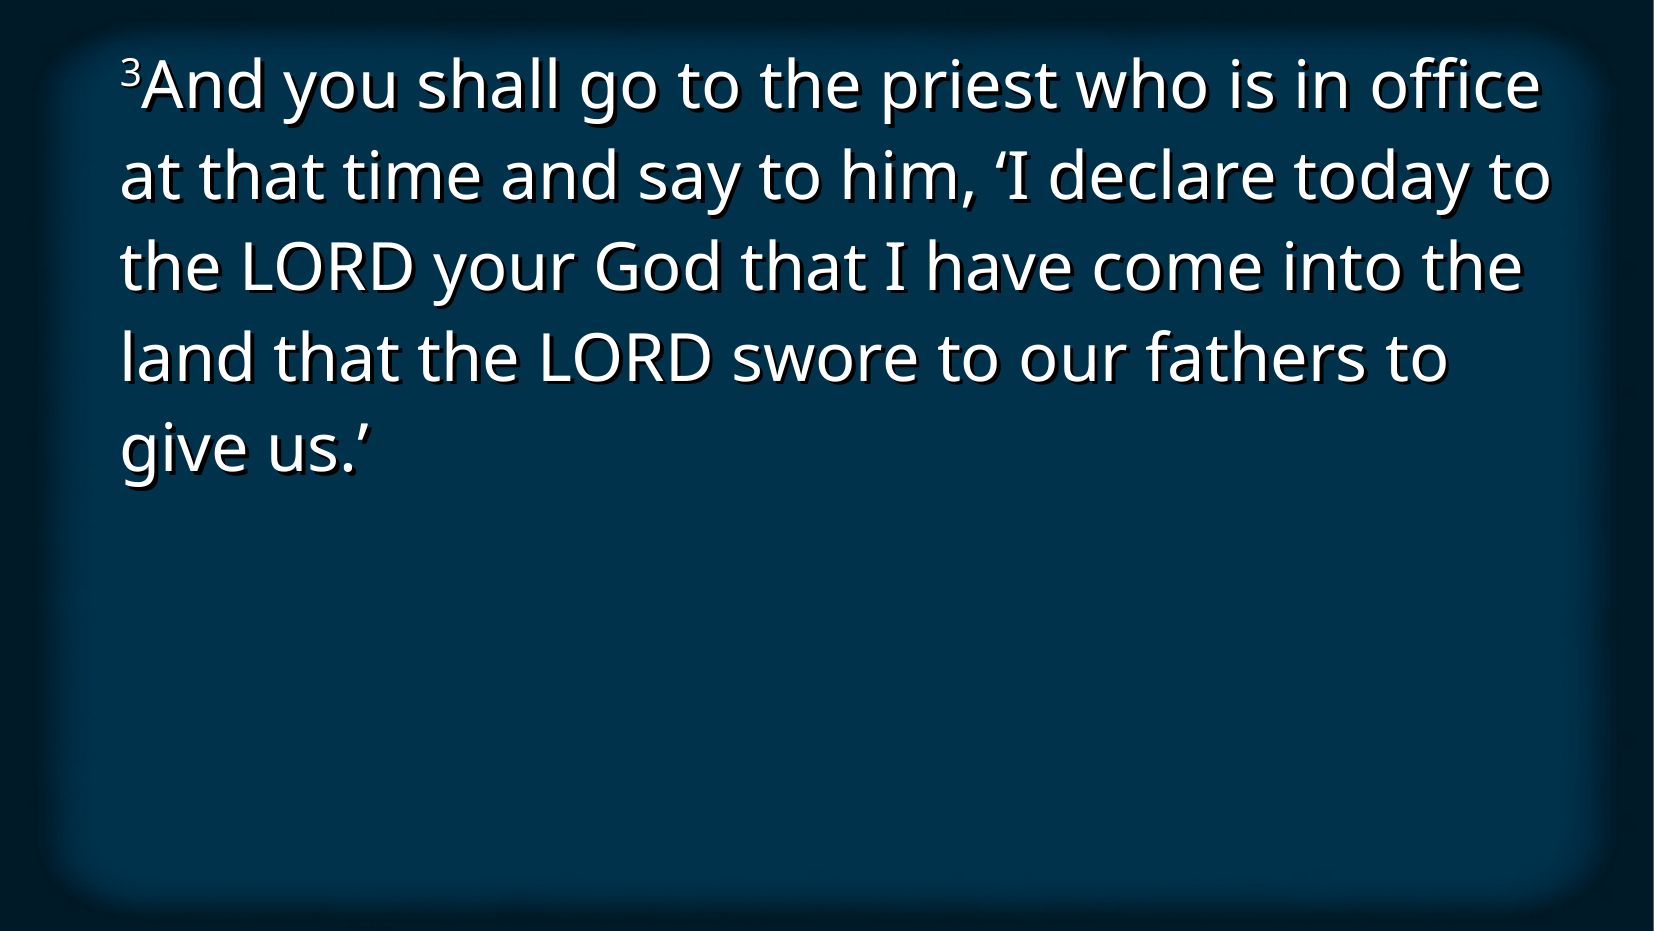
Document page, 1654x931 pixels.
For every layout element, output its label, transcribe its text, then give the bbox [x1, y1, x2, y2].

text_box 3And you shall go to the priest who is in office at that time and say to him, ‘I declare today to the LORD your God that I have come into the land that the LORD swore to our fathers to give us.’ [105, 30, 1591, 421]
picture [0, 0, 1654, 931]
